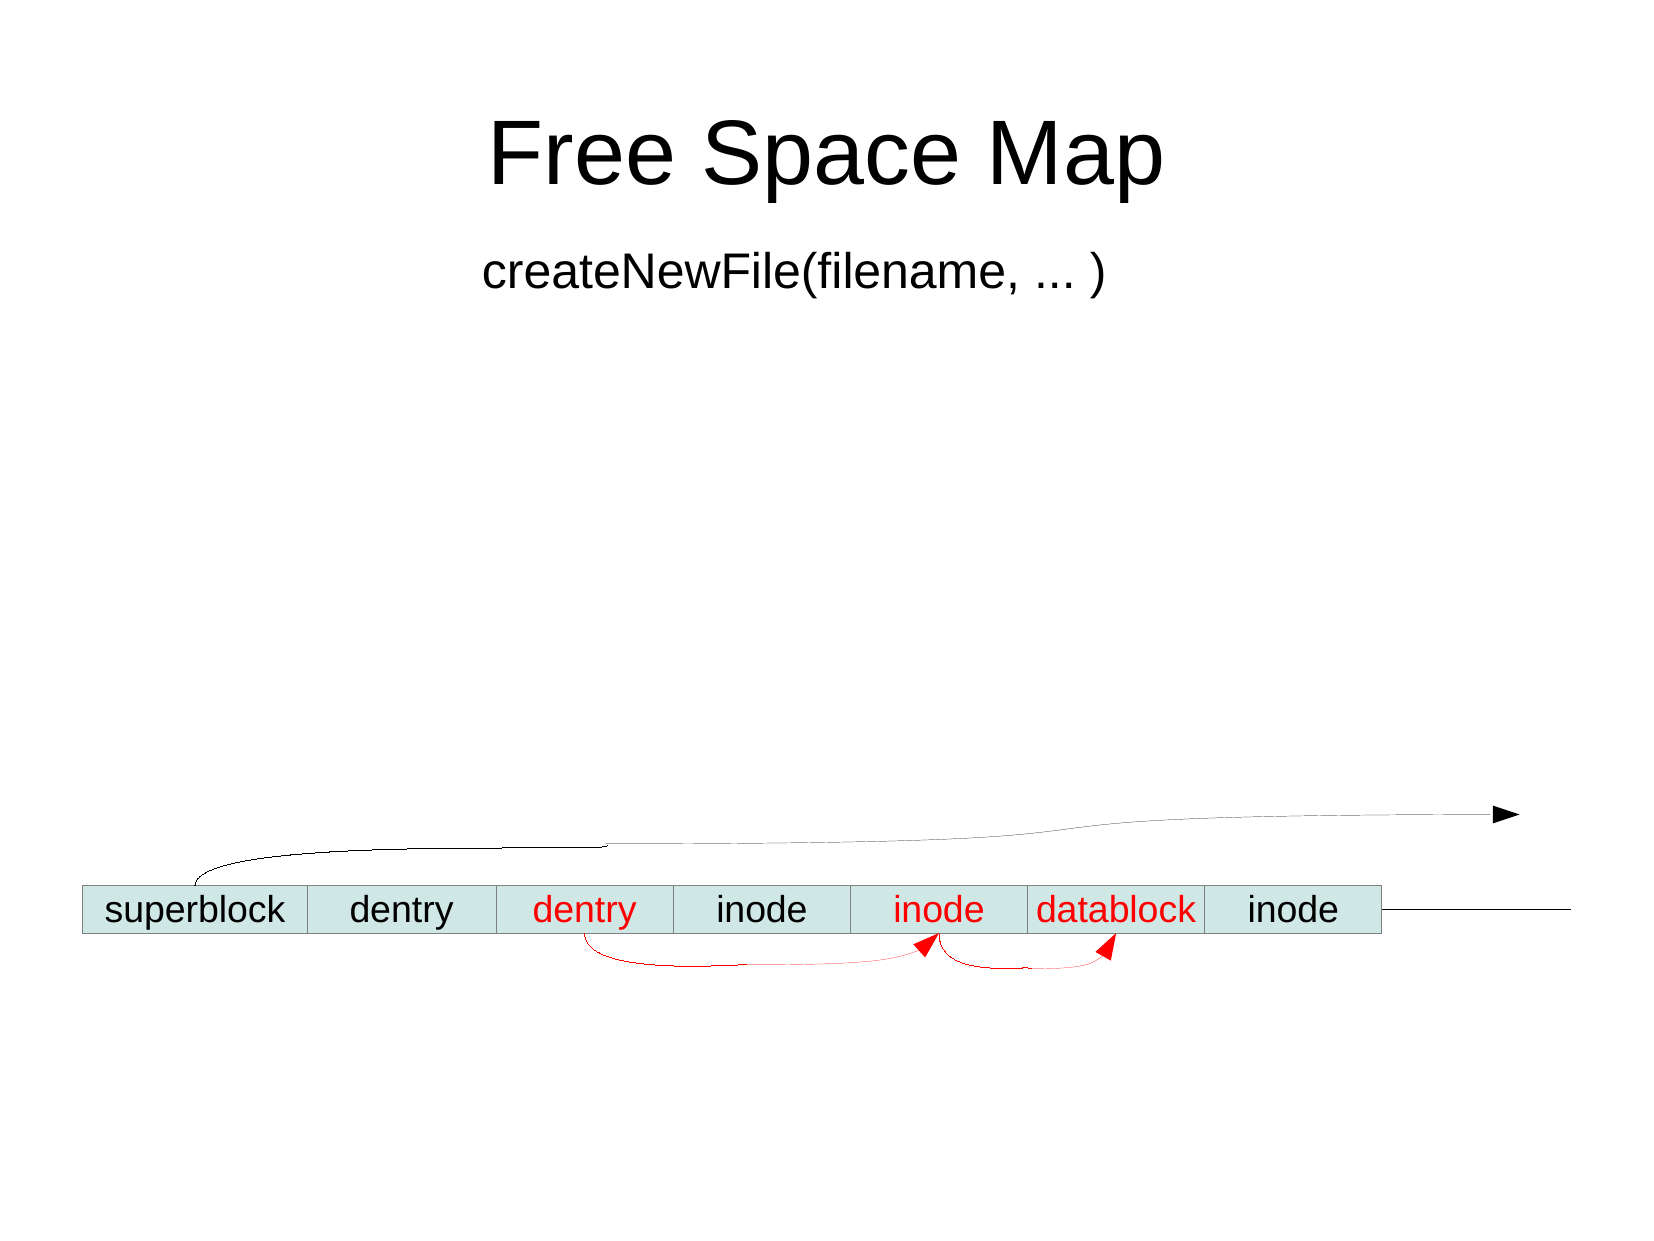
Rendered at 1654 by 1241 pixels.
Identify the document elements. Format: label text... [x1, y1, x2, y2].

text_box dentry [307, 885, 496, 934]
text_box dentry [496, 885, 673, 934]
text_box inode [673, 885, 850, 934]
text_box datablock [1027, 885, 1204, 934]
text_box superblock [82, 885, 307, 934]
text_box inode [1204, 885, 1382, 934]
text_box inode [850, 885, 1027, 934]
title Free Space Map [82, 49, 1571, 257]
text_box createNewFile(filename, ... ) [467, 236, 1123, 307]
